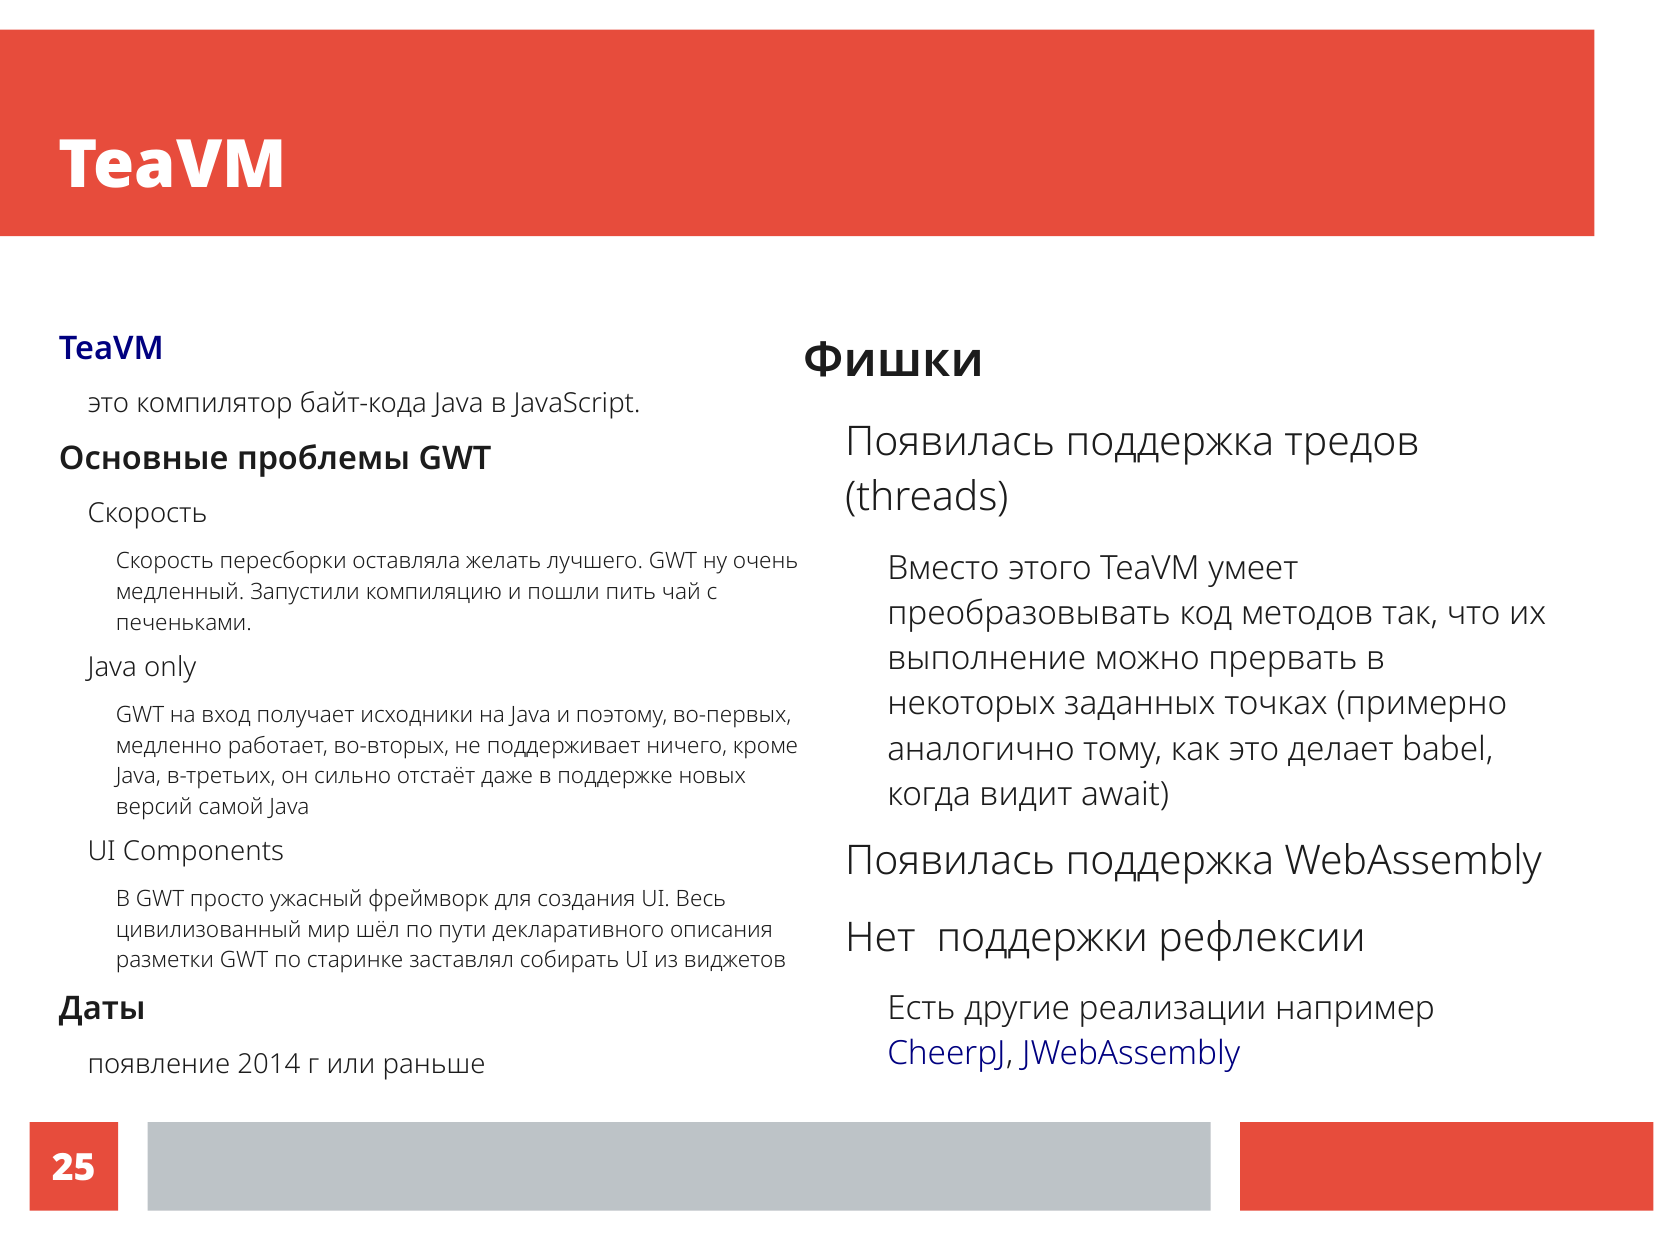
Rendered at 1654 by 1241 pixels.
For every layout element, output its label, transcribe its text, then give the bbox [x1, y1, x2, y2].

title TeaVM [59, 59, 1595, 207]
list TeaVM это компилятор байт-кода Java в JavaScript. Основные проблемы GWT Скорость Скорость пересборки оставляла желать лучшего. GWT ну очень медленный. Запустили компиляцию и пошли пить чай с печеньками. Java only GWT на вход получает исходники на Java и поэтому, во-первых, медленно работает, во-вторых, не поддерживает ничего, кроме Java, в-третьих, он сильно отстаёт даже в поддержке новых версий самой Java UI Components В GWT просто ужасный фреймворк для создания UI. Весь цивилизованный мир шёл по пути декларативного описания разметки GWT по старинке заставлял собирать UI из виджетов Даты появление 2014 г или раньше [59, 324, 803, 1093]
list Фишки Появилась поддержка тредов (threads) Вместо этого TeaVM умеет преобразовывать код методов так, что их выполнение можно прервать в некоторых заданных точках (примерно аналогично тому, как это делает babel, когда видит await) Появилась поддержка WebAssembly Нет поддержки рефлексии Есть другие реализации например CheerpJ, JWebAssembly [803, 324, 1548, 1093]
